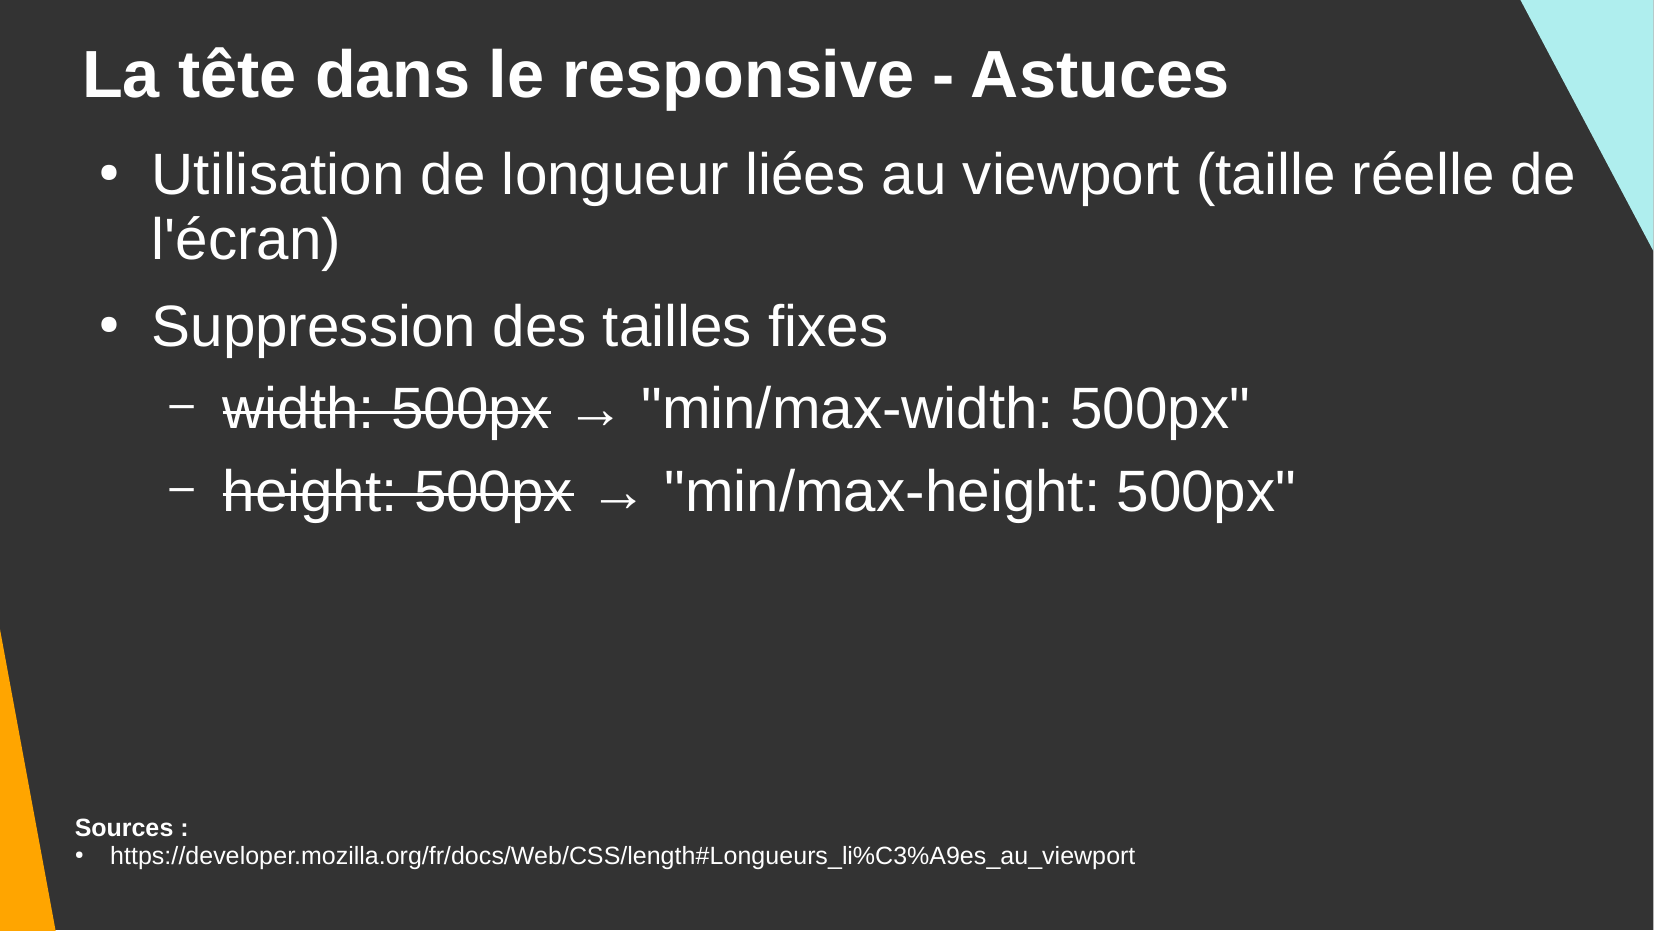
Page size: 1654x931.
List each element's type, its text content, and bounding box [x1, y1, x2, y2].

text_box [0, 629, 56, 931]
list Utilisation de longueur liées au viewport (taille réelle de l'écran) Suppression des tailles fixes width: 500px → "min/max-width: 500px" height: 500px → "min/max-height: 500px" [80, 141, 1605, 768]
text_box [1520, 0, 1654, 253]
title La tête dans le responsive - Astuces [82, 37, 1571, 112]
text_box Sources : https://developer.mozilla.org/fr/docs/Web/CSS/length#Longueurs_li%C3%A9es_au_viewport [60, 806, 1546, 931]
